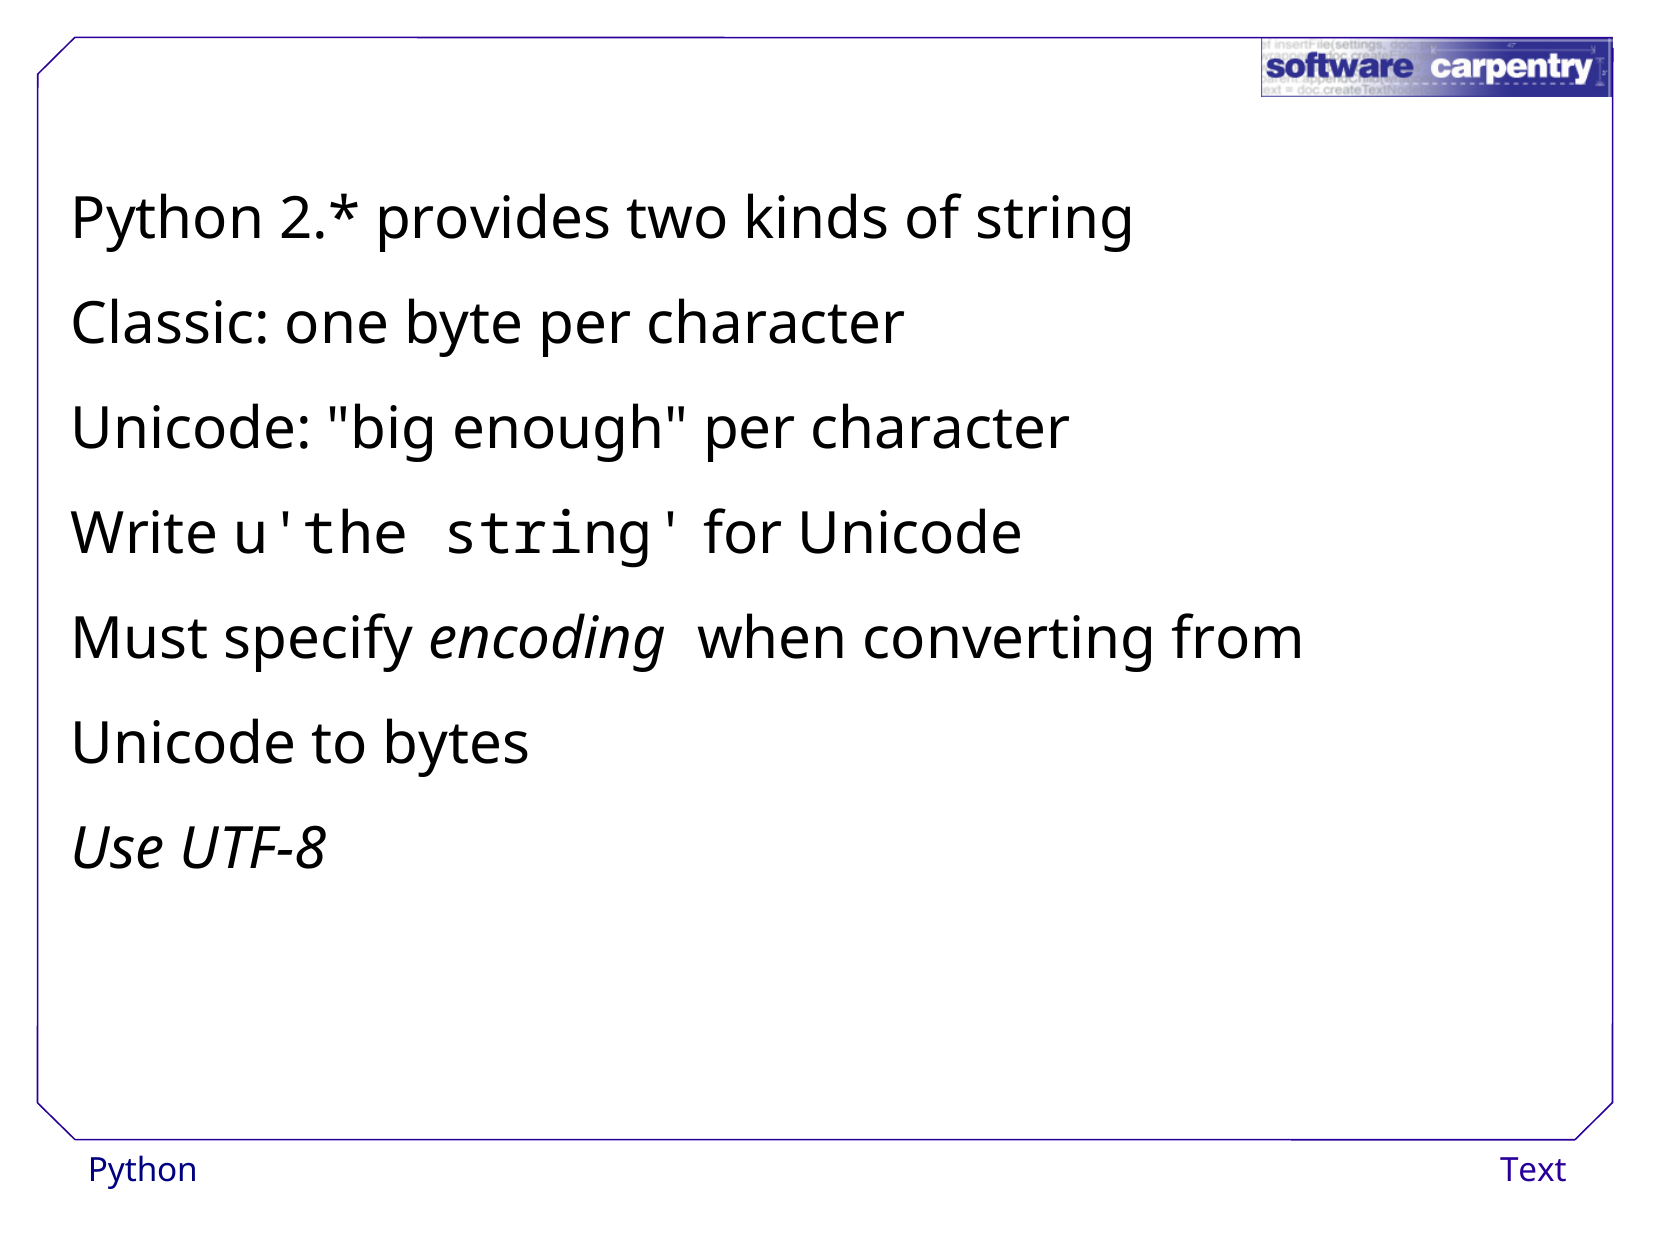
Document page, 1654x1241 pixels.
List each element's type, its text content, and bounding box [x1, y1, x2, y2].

text_box Python 2.* provides two kinds of string Classic: one byte per character Unicode: "big enough" per character Write u'the string' for Unicode Must specify encoding when converting from Unicode to bytes Use UTF-8 [56, 138, 1471, 889]
picture [1261, 39, 1613, 97]
